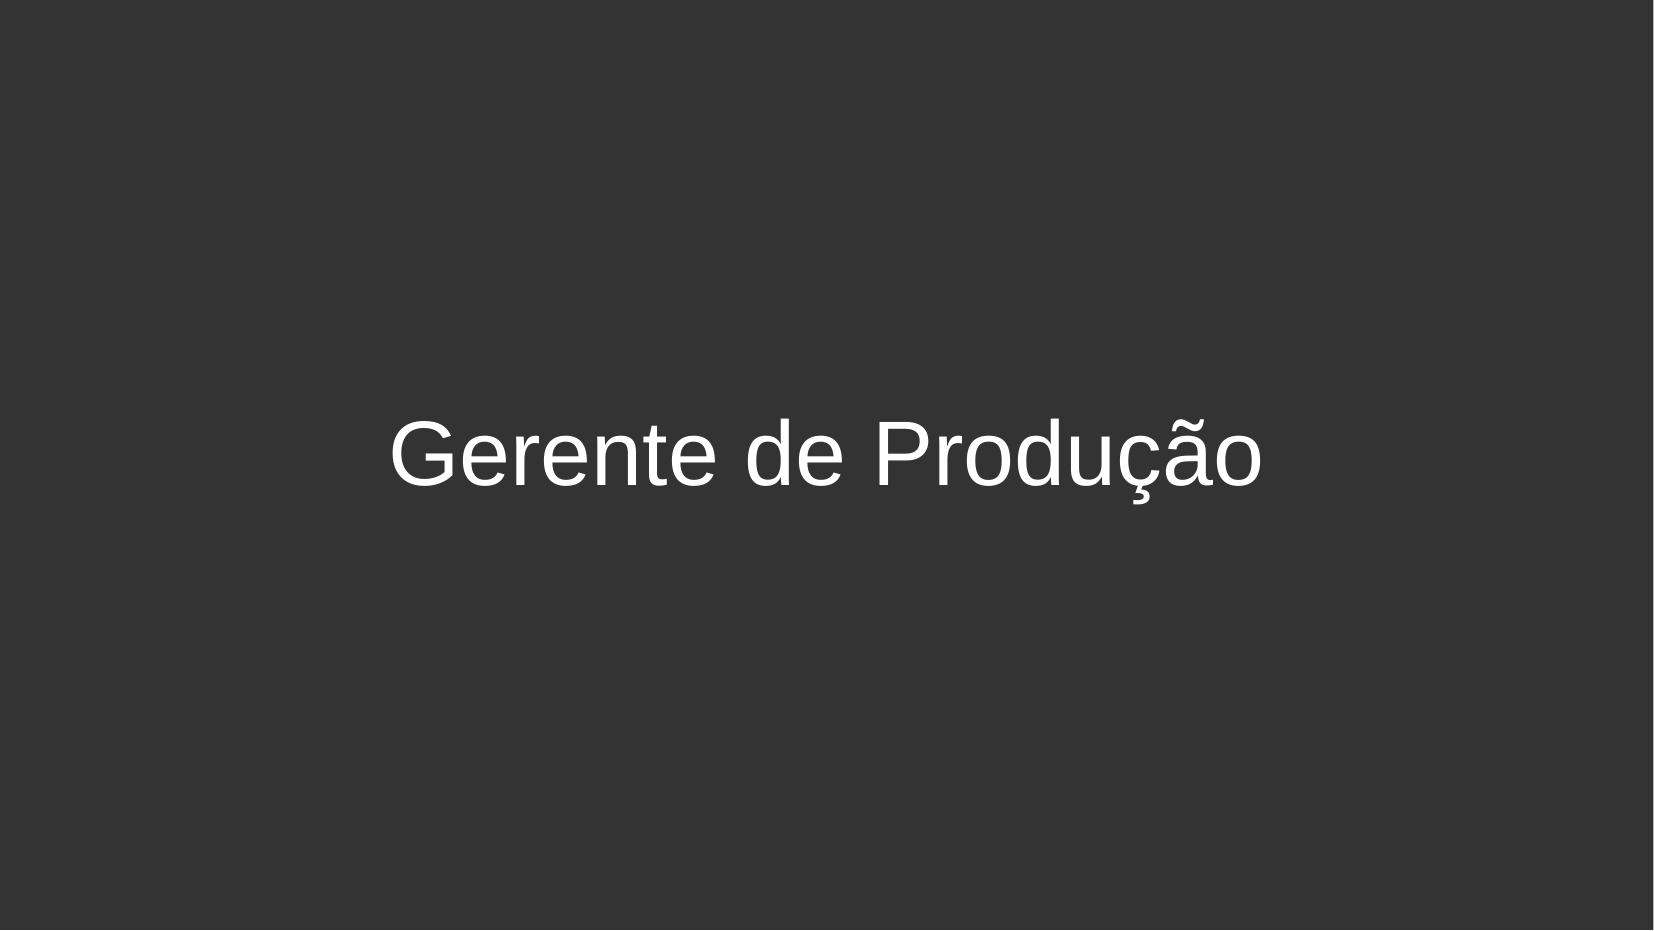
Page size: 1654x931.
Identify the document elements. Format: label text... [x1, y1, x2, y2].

title Gerente de Produção [82, 376, 1571, 532]
